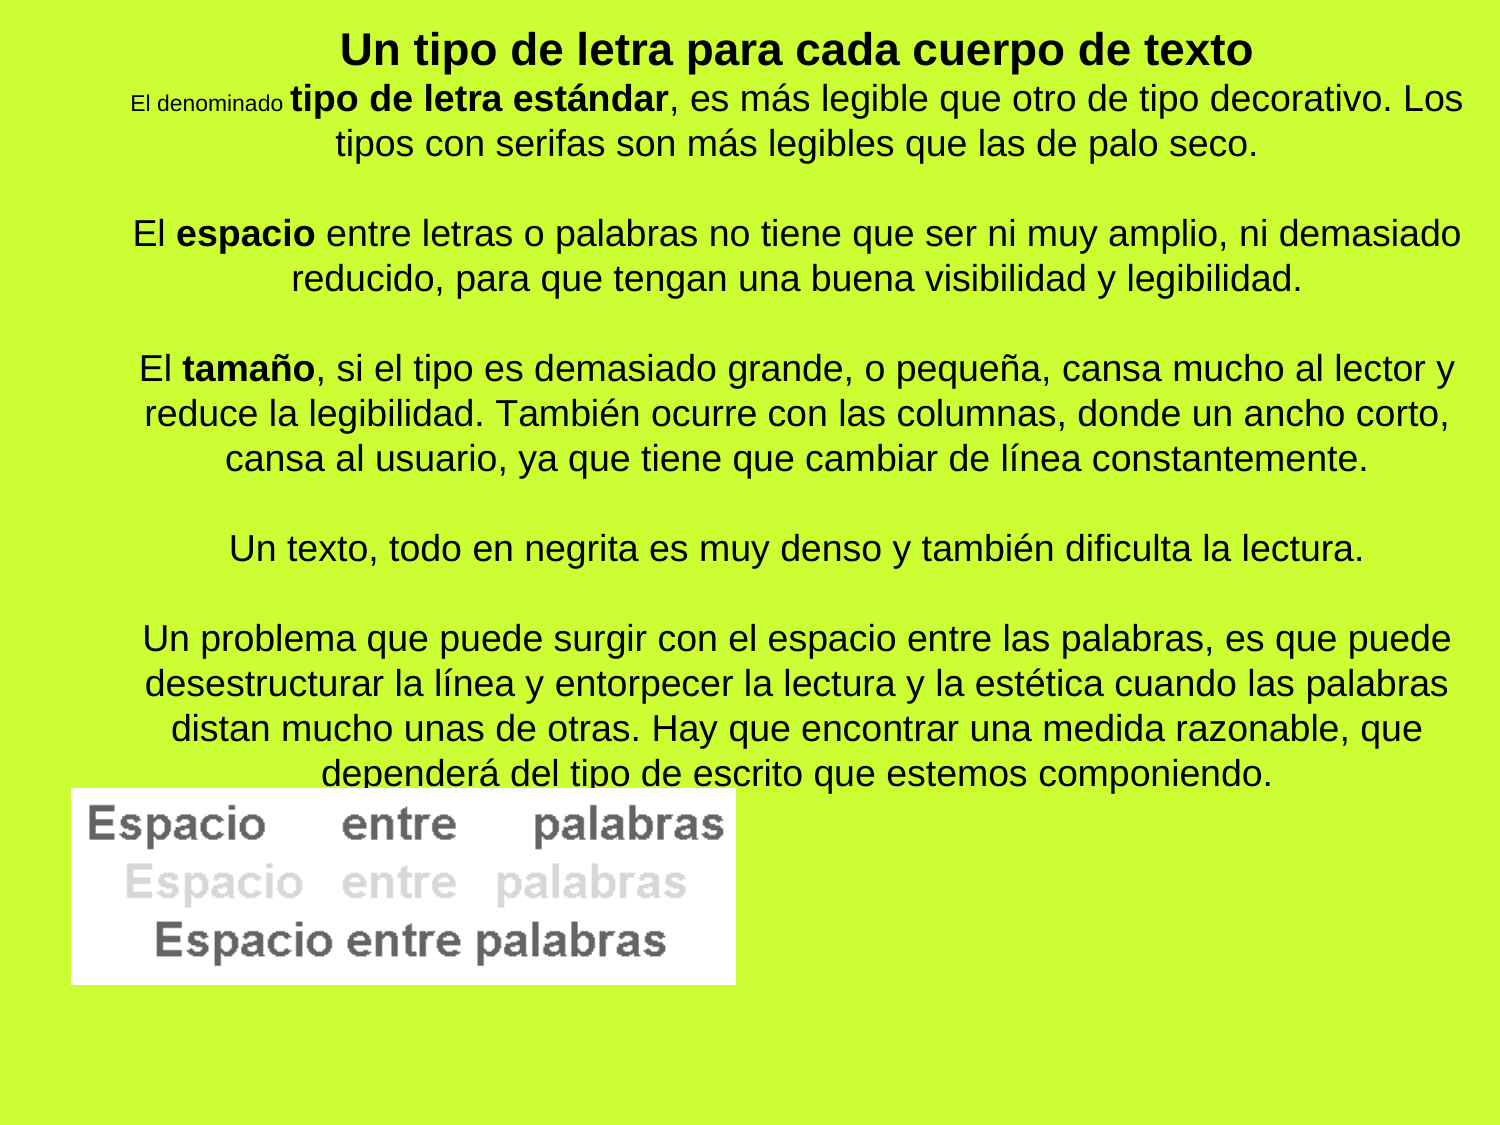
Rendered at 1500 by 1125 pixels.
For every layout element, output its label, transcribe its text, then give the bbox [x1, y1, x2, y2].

picture [71, 788, 736, 985]
text_box Un tipo de letra para cada cuerpo de texto El denominado tipo de letra estándar, es más legible que otro de tipo decorativo. Los tipos con serifas son más legibles que las de palo seco. El espacio entre letras o palabras no tiene que ser ni muy amplio, ni demasiado reducido, para que tengan una buena visibilidad y legibilidad. El tamaño, si el tipo es demasiado grande, o pequeña, cansa mucho al lector y reduce la legibilidad. También ocurre con las columnas, donde un ancho corto, cansa al usuario, ya que tiene que cambiar de línea constantemente. Un texto, todo en negrita es muy denso y también dificulta la lectura. Un problema que puede surgir con el espacio entre las palabras, es que puede desestructurar la línea y entorpecer la lectura y la estética cuando las palabras distan mucho unas de otras. Hay que encontrar una medida razonable, que dependerá del tipo de escrito que estemos componiendo. [94, 11, 1500, 1125]
